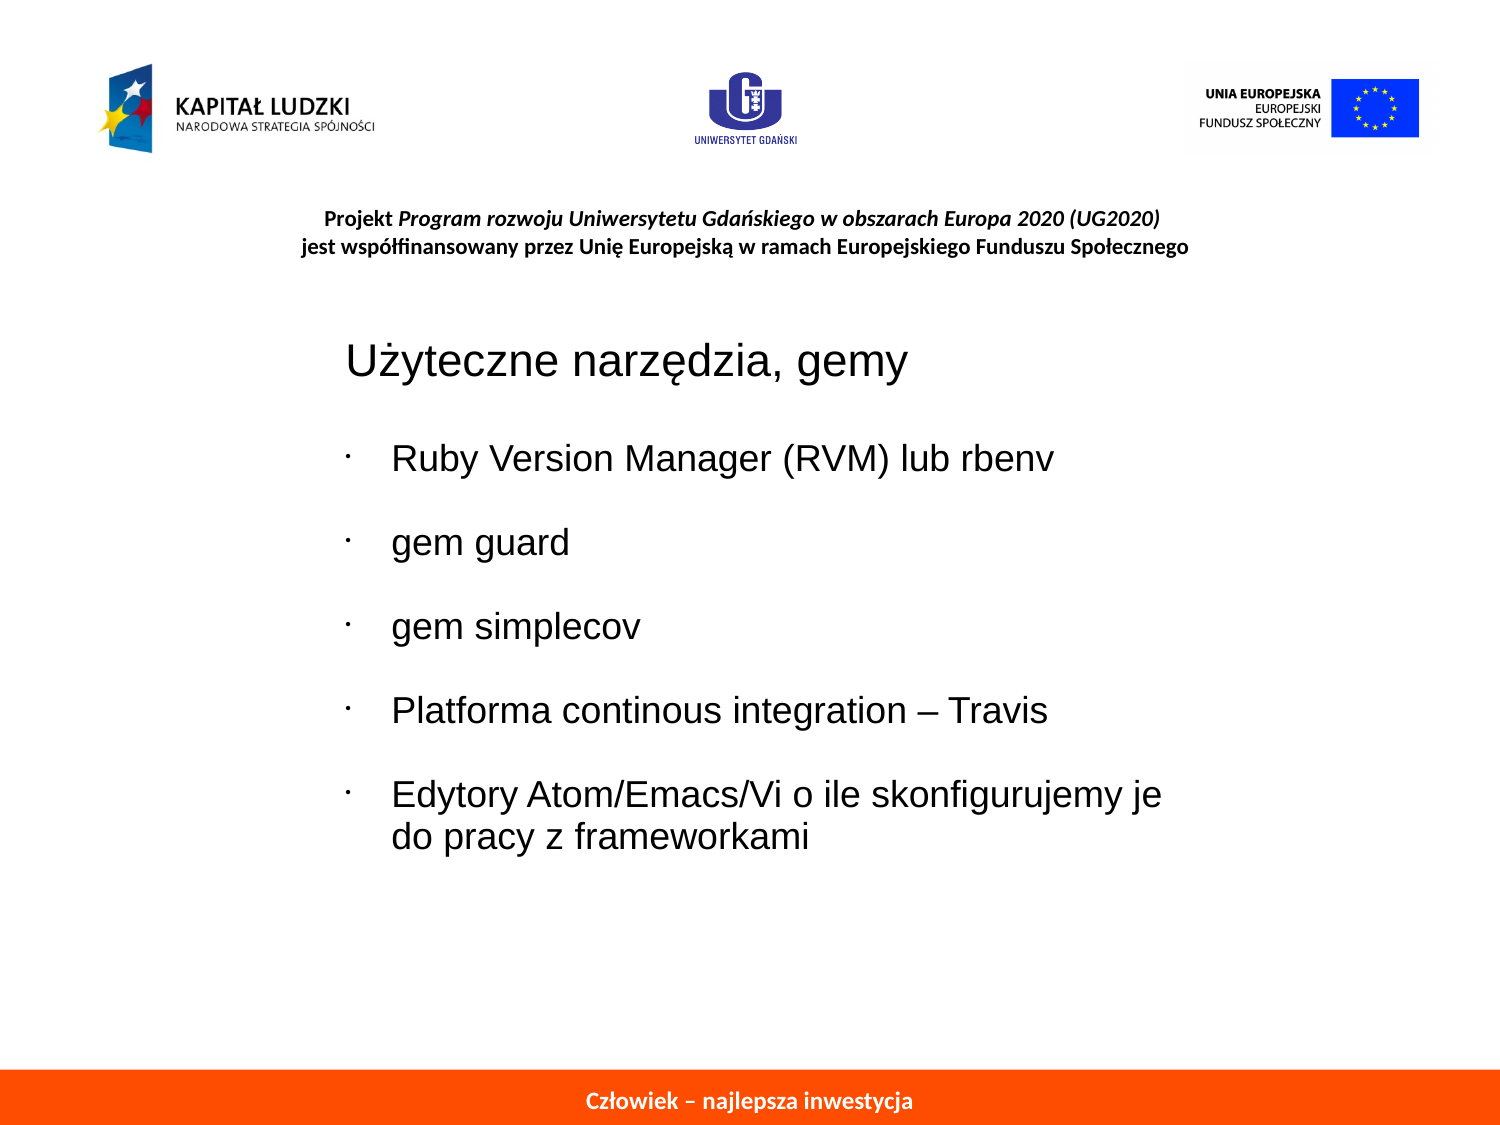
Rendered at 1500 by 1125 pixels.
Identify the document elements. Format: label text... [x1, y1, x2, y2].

picture [1179, 60, 1439, 156]
footer Człowiek – najlepsza inwestycja [0, 1069, 1500, 1125]
text_box Projekt Program rozwoju Uniwersytetu Gdańskiego w obszarach Europa 2020 (UG2020) jest współfinansowany przez Unię Europejską w ramach Europejskiego Funduszu Społecznego [53, 196, 1439, 267]
picture [53, 19, 418, 196]
text_box Użyteczne narzędzia, gemy Ruby Version Manager (RVM) lub rbenv gem guard gem simplecov Platforma continous integration – Travis Edytory Atom/Emacs/Vi o ile skonfigurujemy je do pracy z frameworkami [330, 327, 1189, 907]
picture [692, 69, 800, 147]
